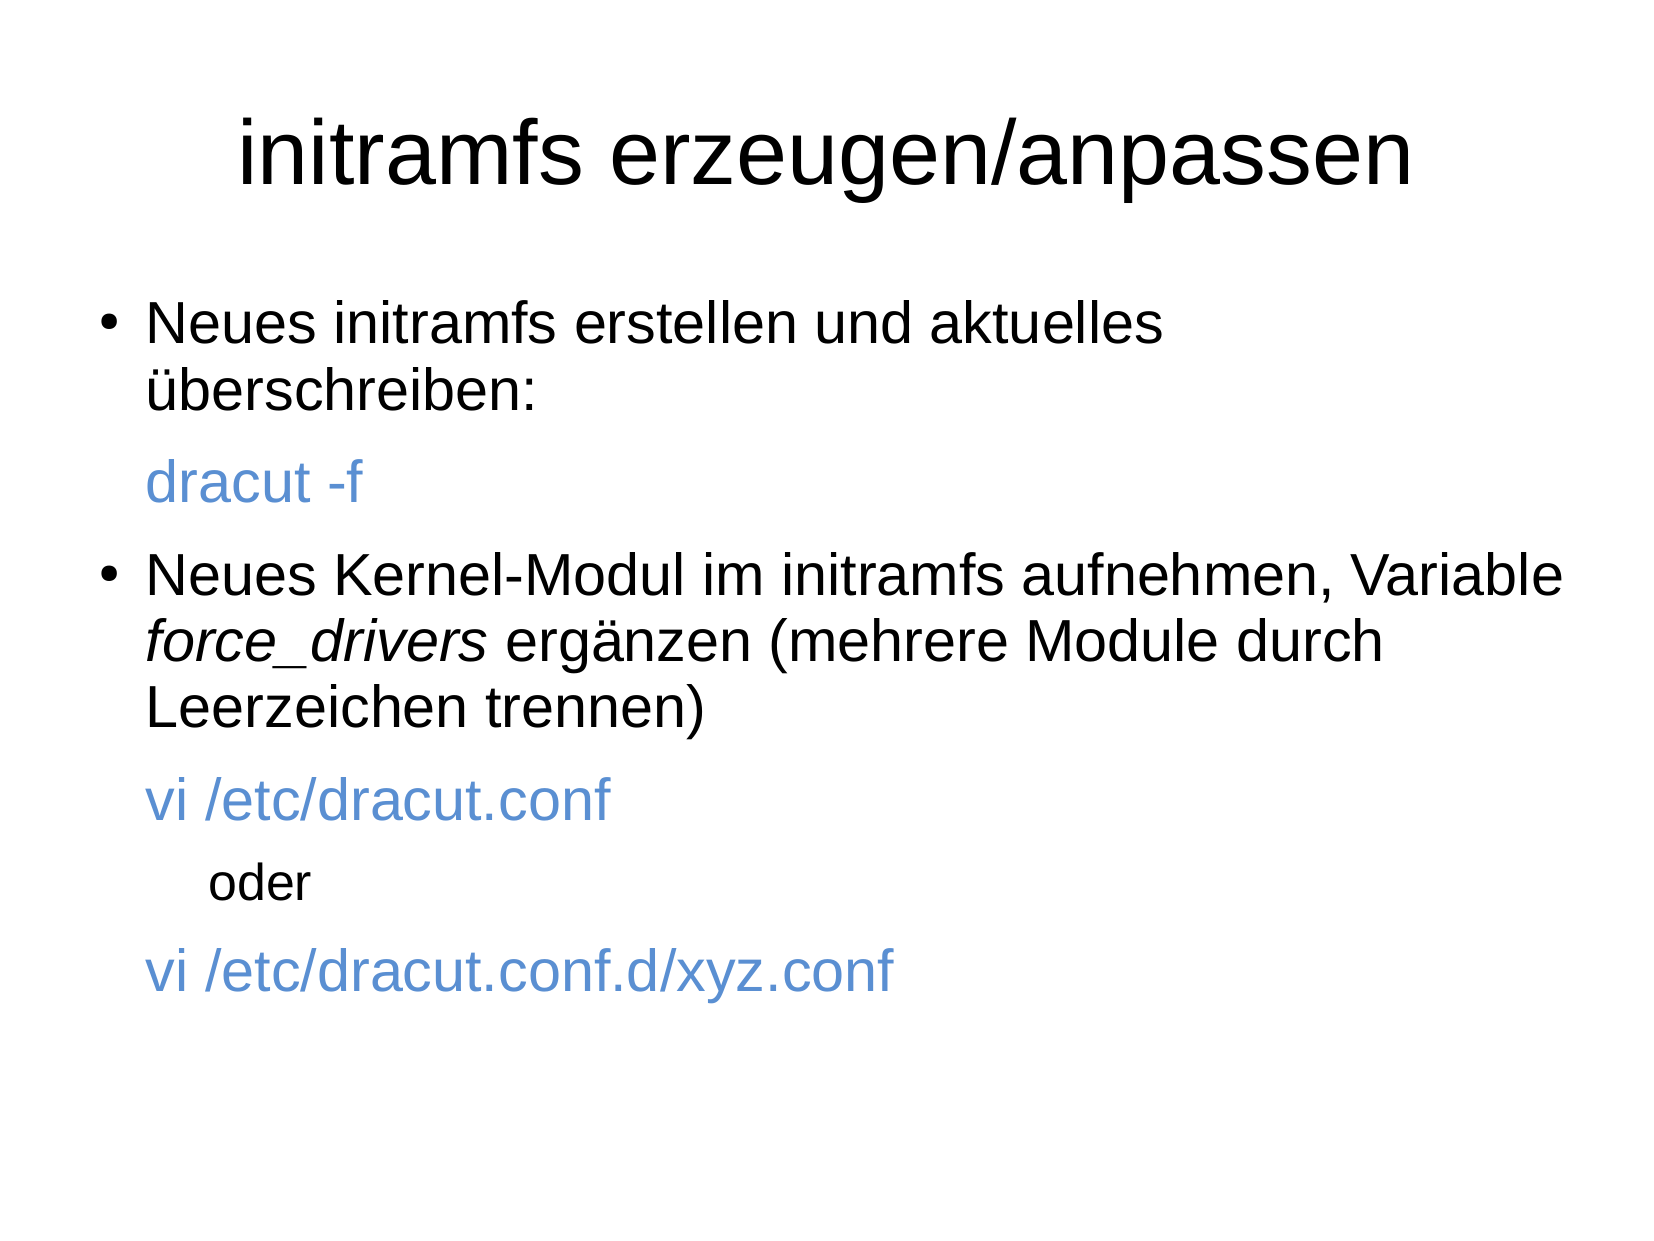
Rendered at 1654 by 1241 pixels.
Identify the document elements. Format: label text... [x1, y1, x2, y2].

title initramfs erzeugen/anpassen [82, 49, 1571, 257]
list Neues initramfs erstellen und aktuelles überschreiben: dracut -f Neues Kernel-Modul im initramfs aufnehmen, Variable force_drivers ergänzen (mehrere Module durch Leerzeichen trennen) vi /etc/dracut.conf oder vi /etc/dracut.conf.d/xyz.conf [82, 290, 1571, 1010]
